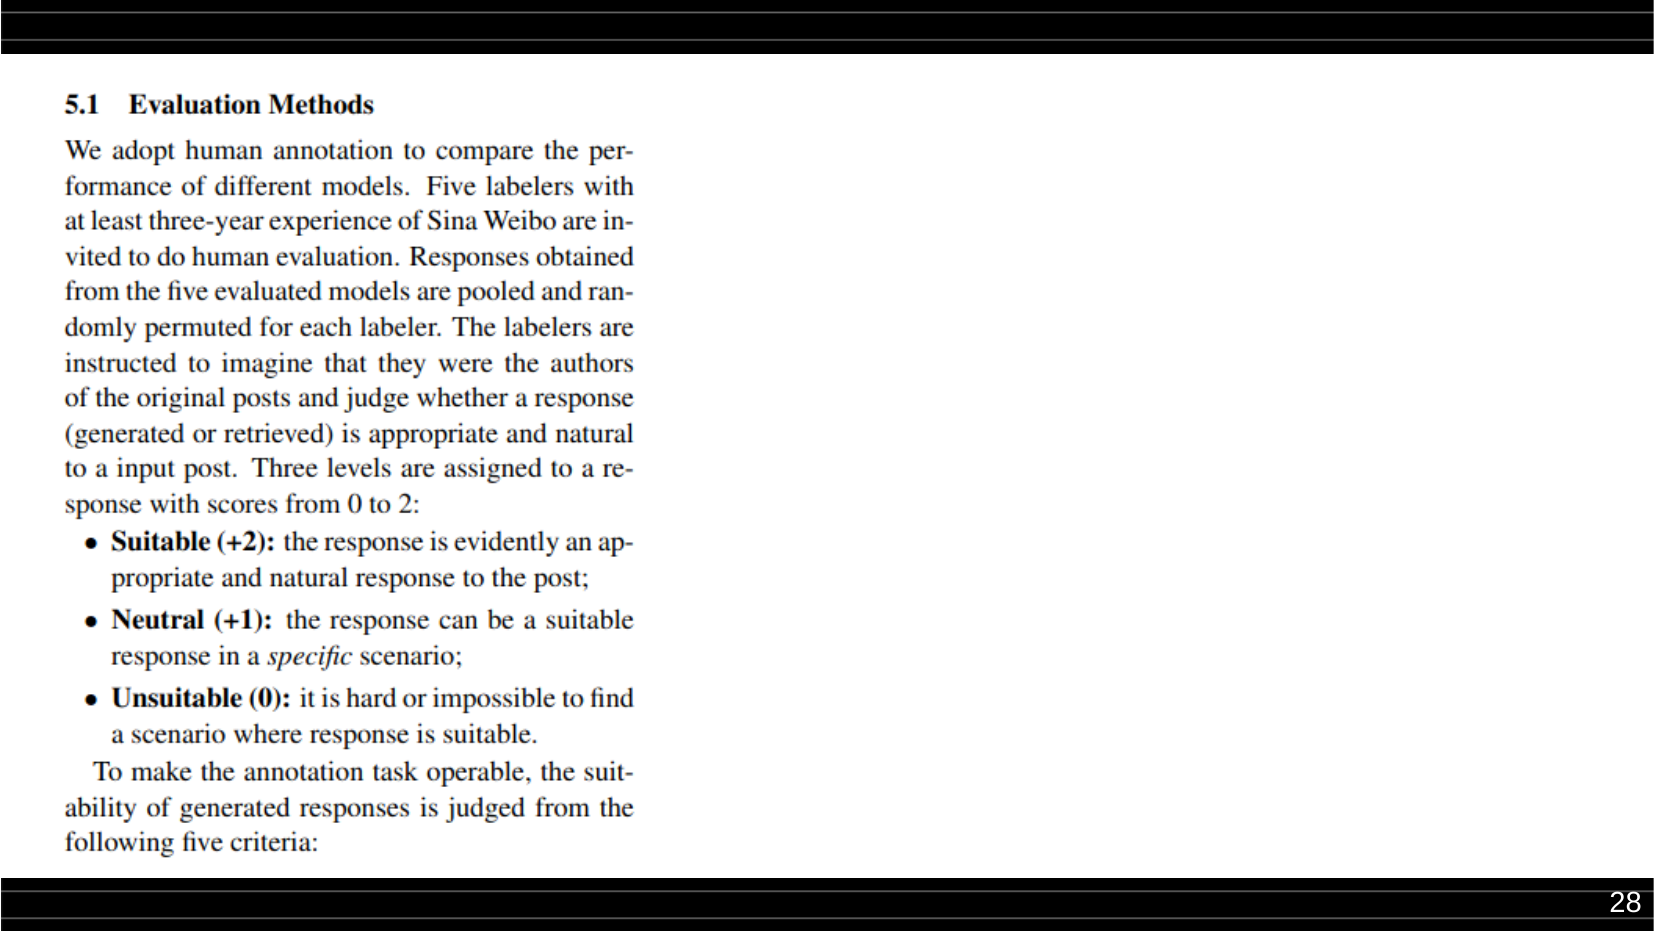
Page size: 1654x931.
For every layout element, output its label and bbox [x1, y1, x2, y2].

picture [52, 92, 691, 859]
picture [1, 0, 1654, 54]
picture [1, 878, 1654, 931]
